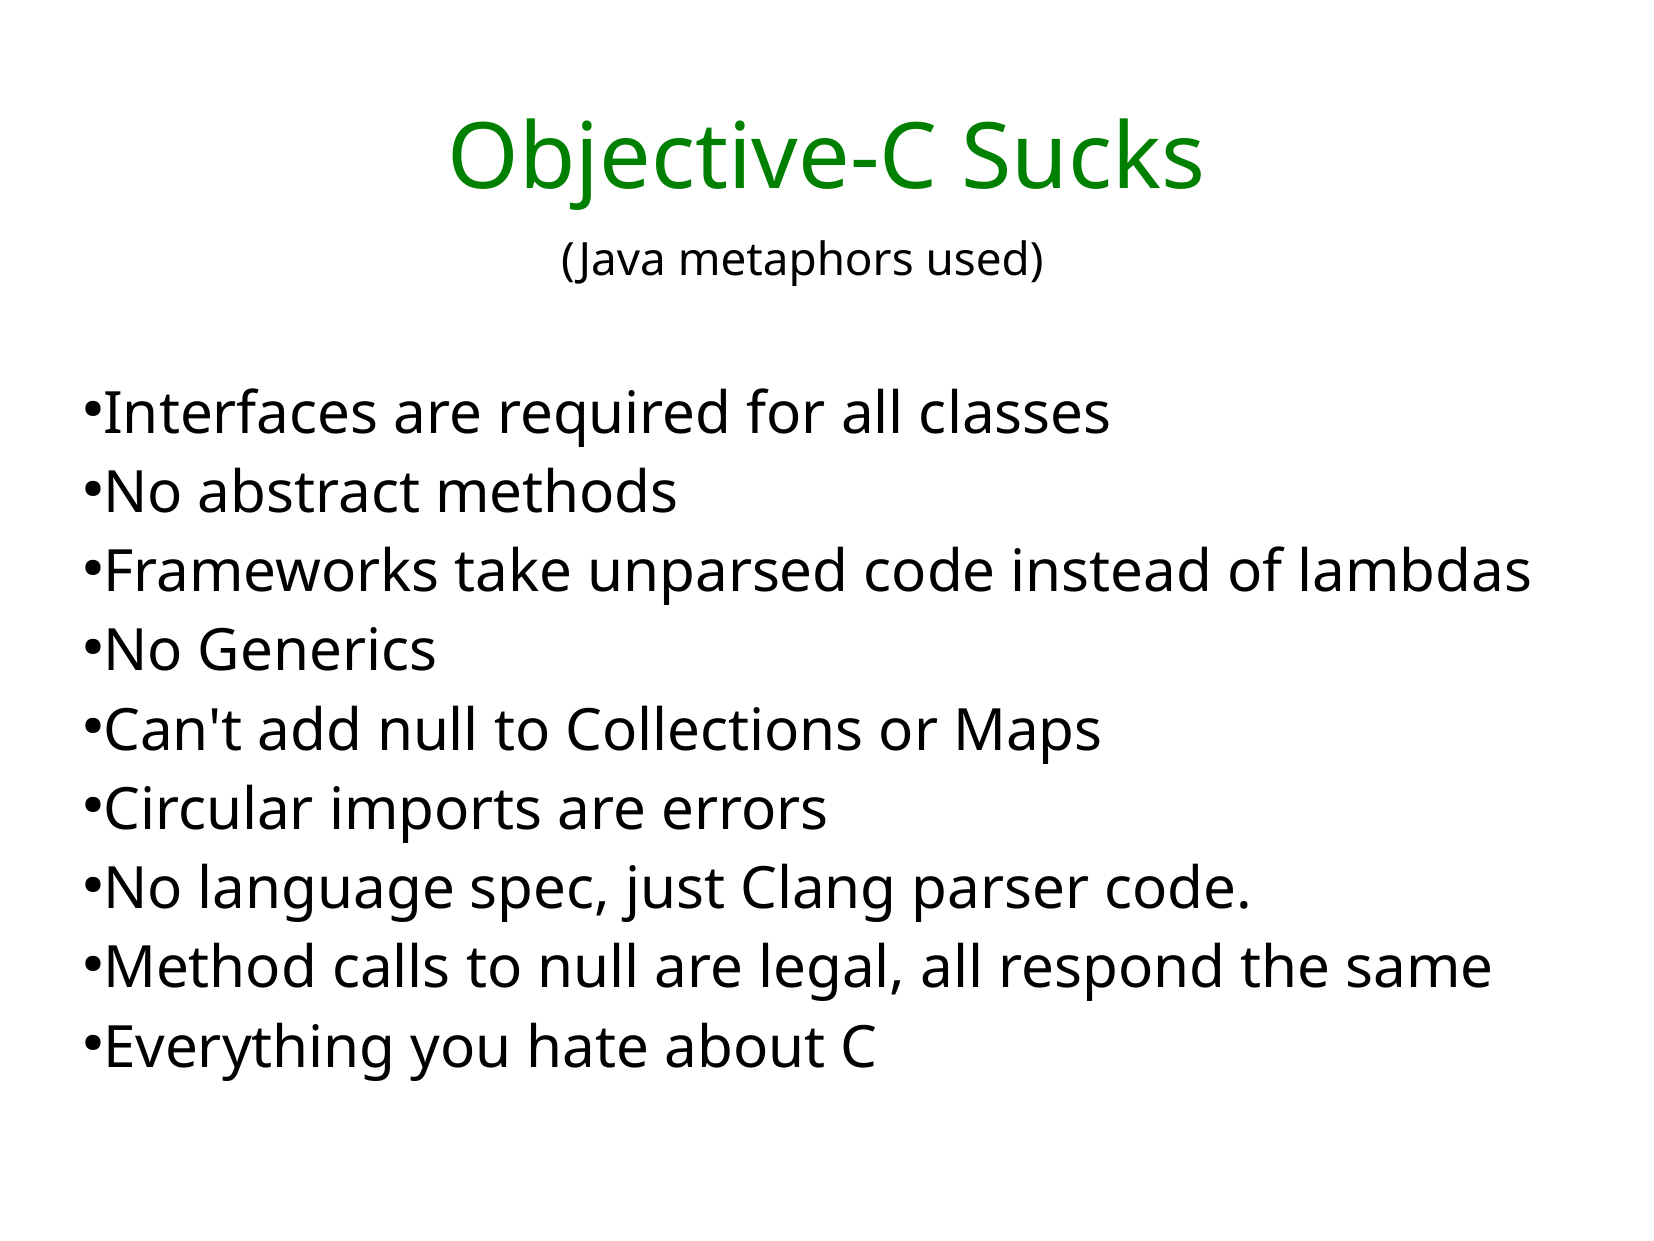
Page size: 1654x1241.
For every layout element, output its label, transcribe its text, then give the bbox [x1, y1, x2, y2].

subtitle Interfaces are required for all classes No abstract methods Frameworks take unparsed code instead of lambdas No Generics Can't add null to Collections or Maps Circular imports are errors No language spec, just Clang parser code. Method calls to null are legal, all respond the same Everything you hate about C [82, 315, 1538, 1141]
text_box (Java metaphors used) [74, 225, 1531, 290]
title Objective-C Sucks [82, 49, 1571, 257]
